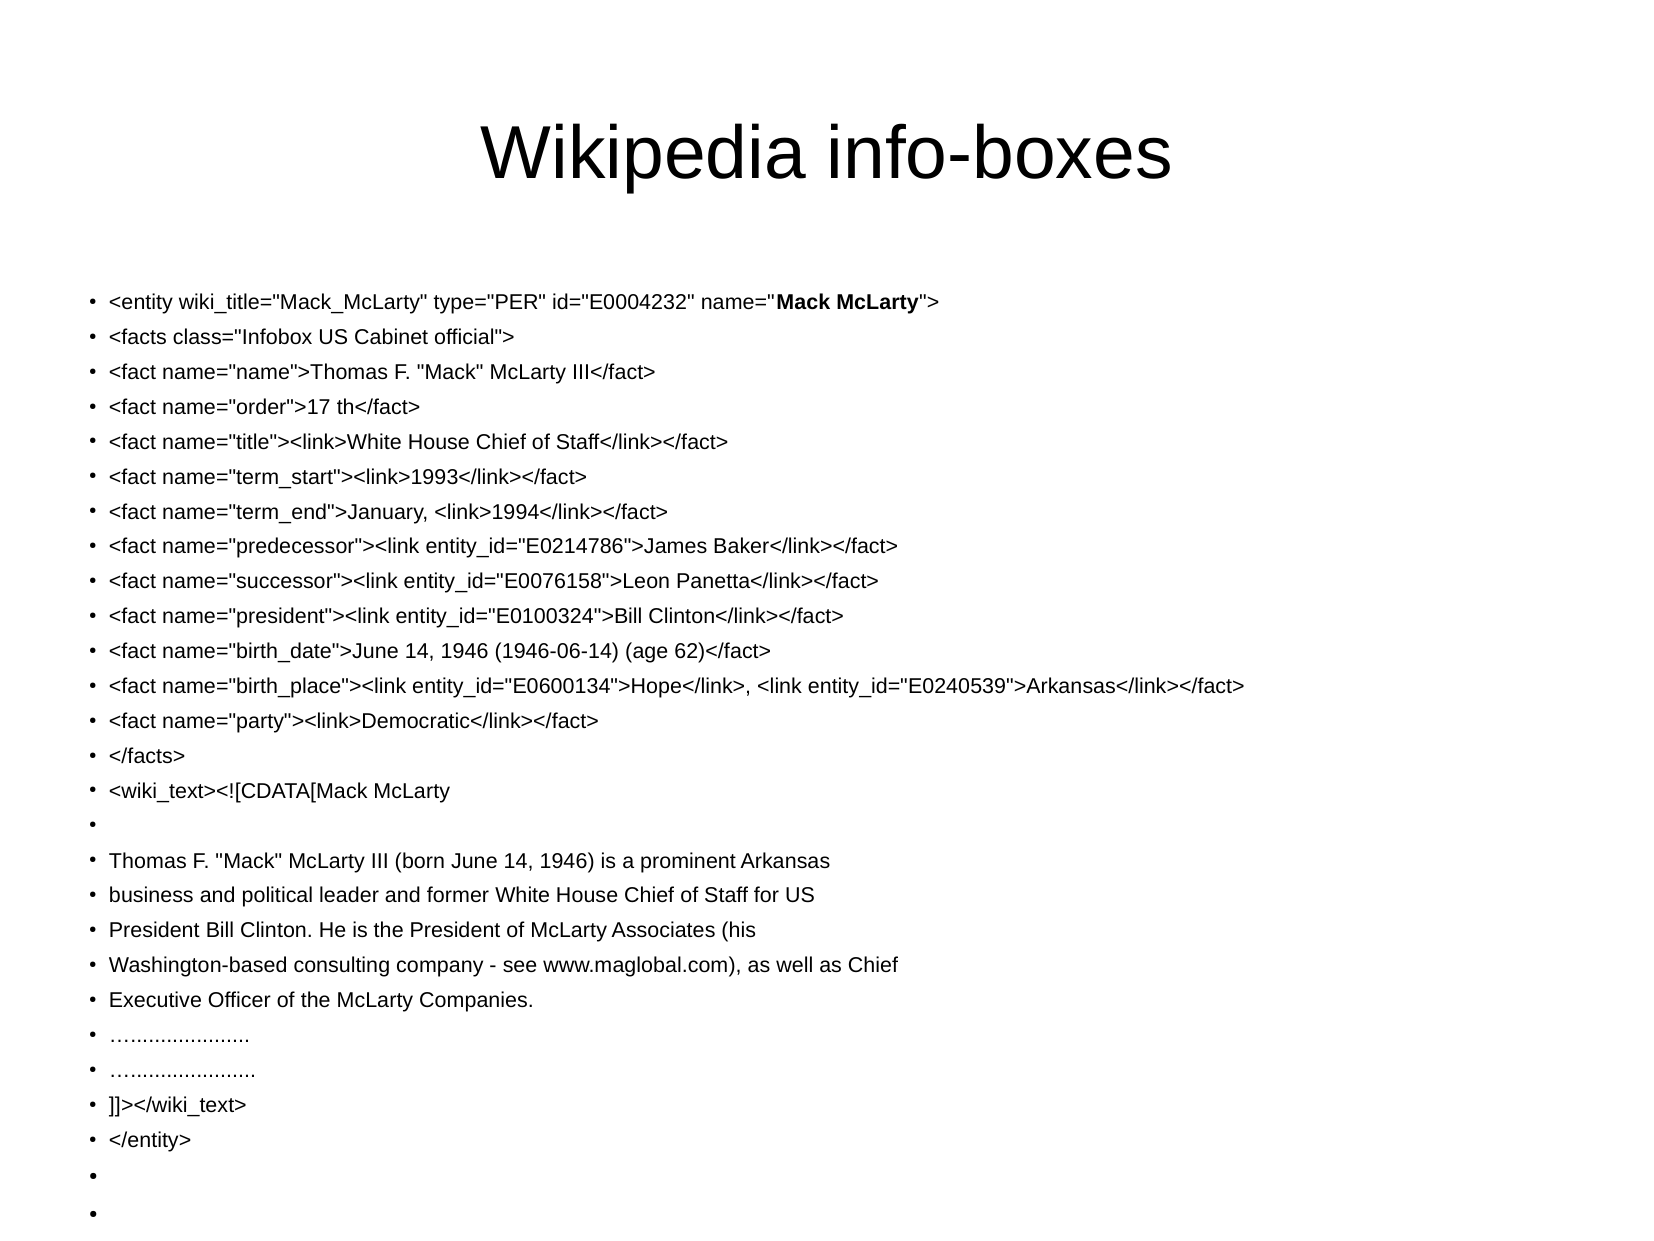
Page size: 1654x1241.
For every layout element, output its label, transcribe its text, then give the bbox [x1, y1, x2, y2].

title Wikipedia info-boxes [82, 49, 1571, 257]
list <entity wiki_title="Mack_McLarty" type="PER" id="E0004232" name="Mack McLarty"> <facts class="Infobox US Cabinet official"> <fact name="name">Thomas F. "Mack" McLarty III</fact> <fact name="order">17 th</fact> <fact name="title"><link>White House Chief of Staff</link></fact> <fact name="term_start"><link>1993</link></fact> <fact name="term_end">January, <link>1994</link></fact> <fact name="predecessor"><link entity_id="E0214786">James Baker</link></fact> <fact name="successor"><link entity_id="E0076158">Leon Panetta</link></fact> <fact name="president"><link entity_id="E0100324">Bill Clinton</link></fact> <fact name="birth_date">June 14, 1946 (1946-06-14) (age 62)</fact> <fact name="birth_place"><link entity_id="E0600134">Hope</link>, <link entity_id="E0240539">Arkansas</link></fact> <fact name="party"><link>Democratic</link></fact> </facts> <wiki_text><![CDATA[Mack McLarty Thomas F. "Mack" McLarty III (born June 14, 1946) is a prominent Arkansas business and political leader and former White House Chief of Staff for US President Bill Clinton. He is the President of McLarty Associates (his Washington-based consulting company - see www.maglobal.com), as well as Chief Executive Officer of the McLarty Companies. ….................... …..................... ]]></wiki_text> </entity> [82, 290, 1441, 1171]
